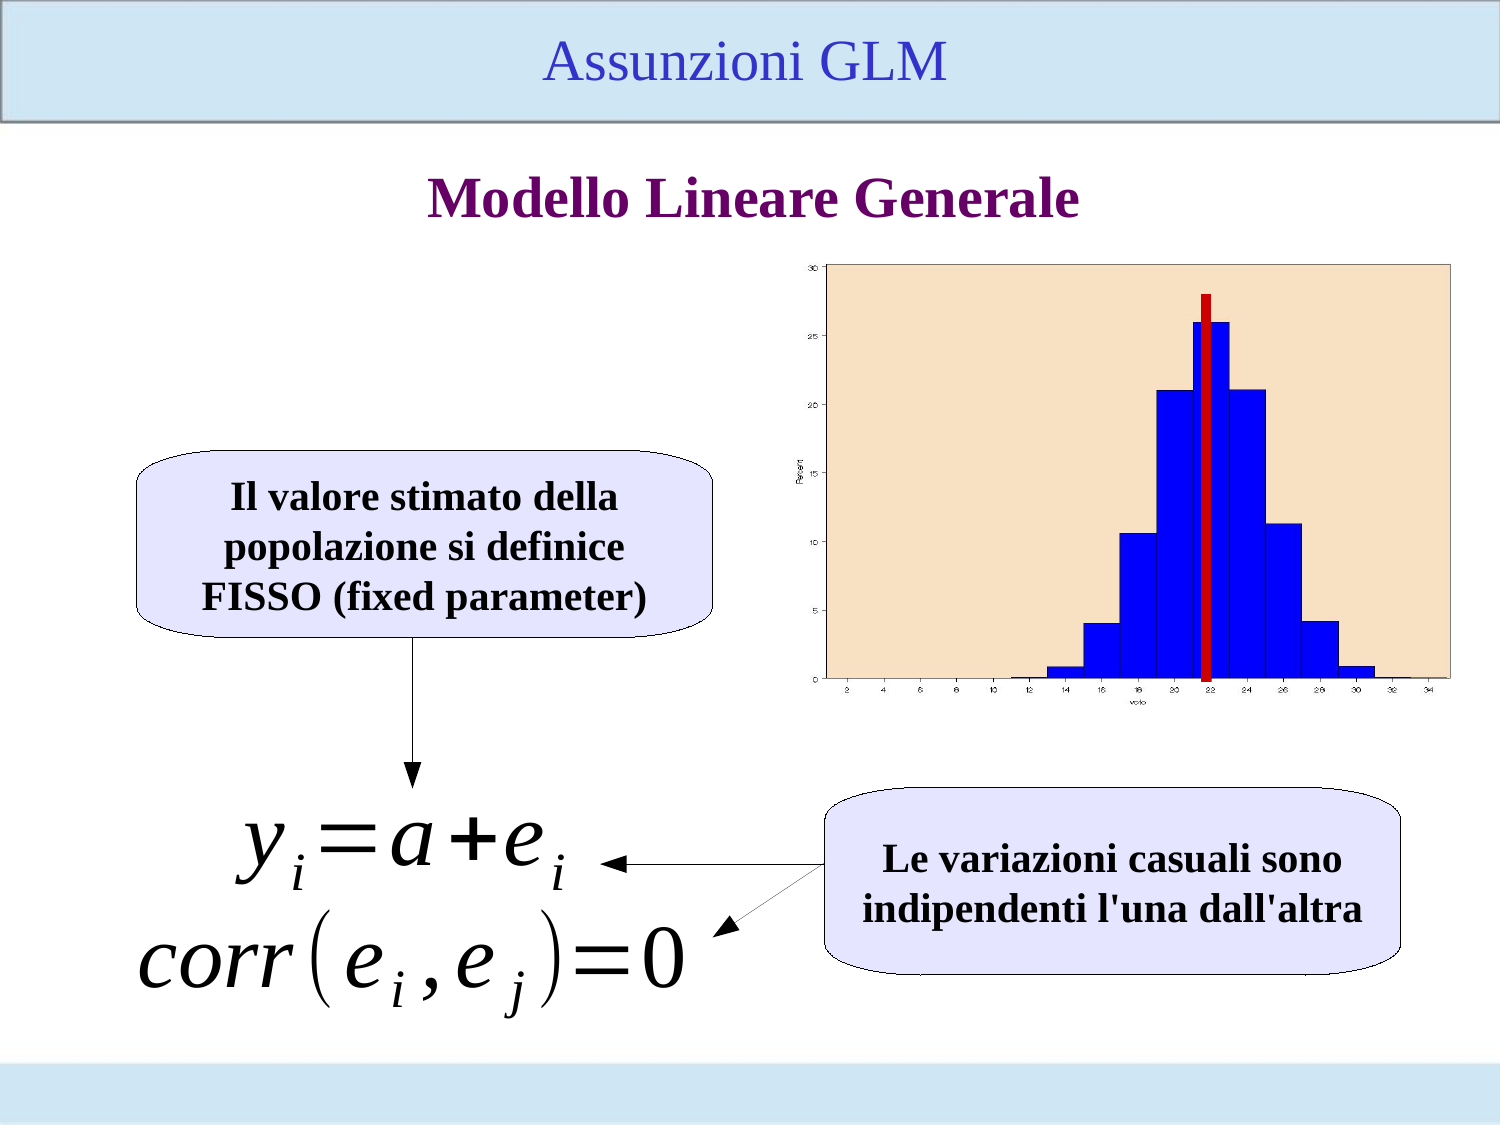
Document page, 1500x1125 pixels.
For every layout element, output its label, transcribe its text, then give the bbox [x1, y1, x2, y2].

picture [0, 0, 1500, 1125]
text_box Il valore stimato della popolazione si definice FISSO (fixed parameter) [136, 450, 713, 638]
chart [112, 902, 710, 1019]
chart [207, 785, 594, 901]
text_box Modello Lineare Generale [412, 151, 1096, 238]
title Assunzioni GLM [214, 9, 1278, 105]
text_box Le variazioni casuali sono indipendenti l'una dall'altra [824, 787, 1401, 976]
